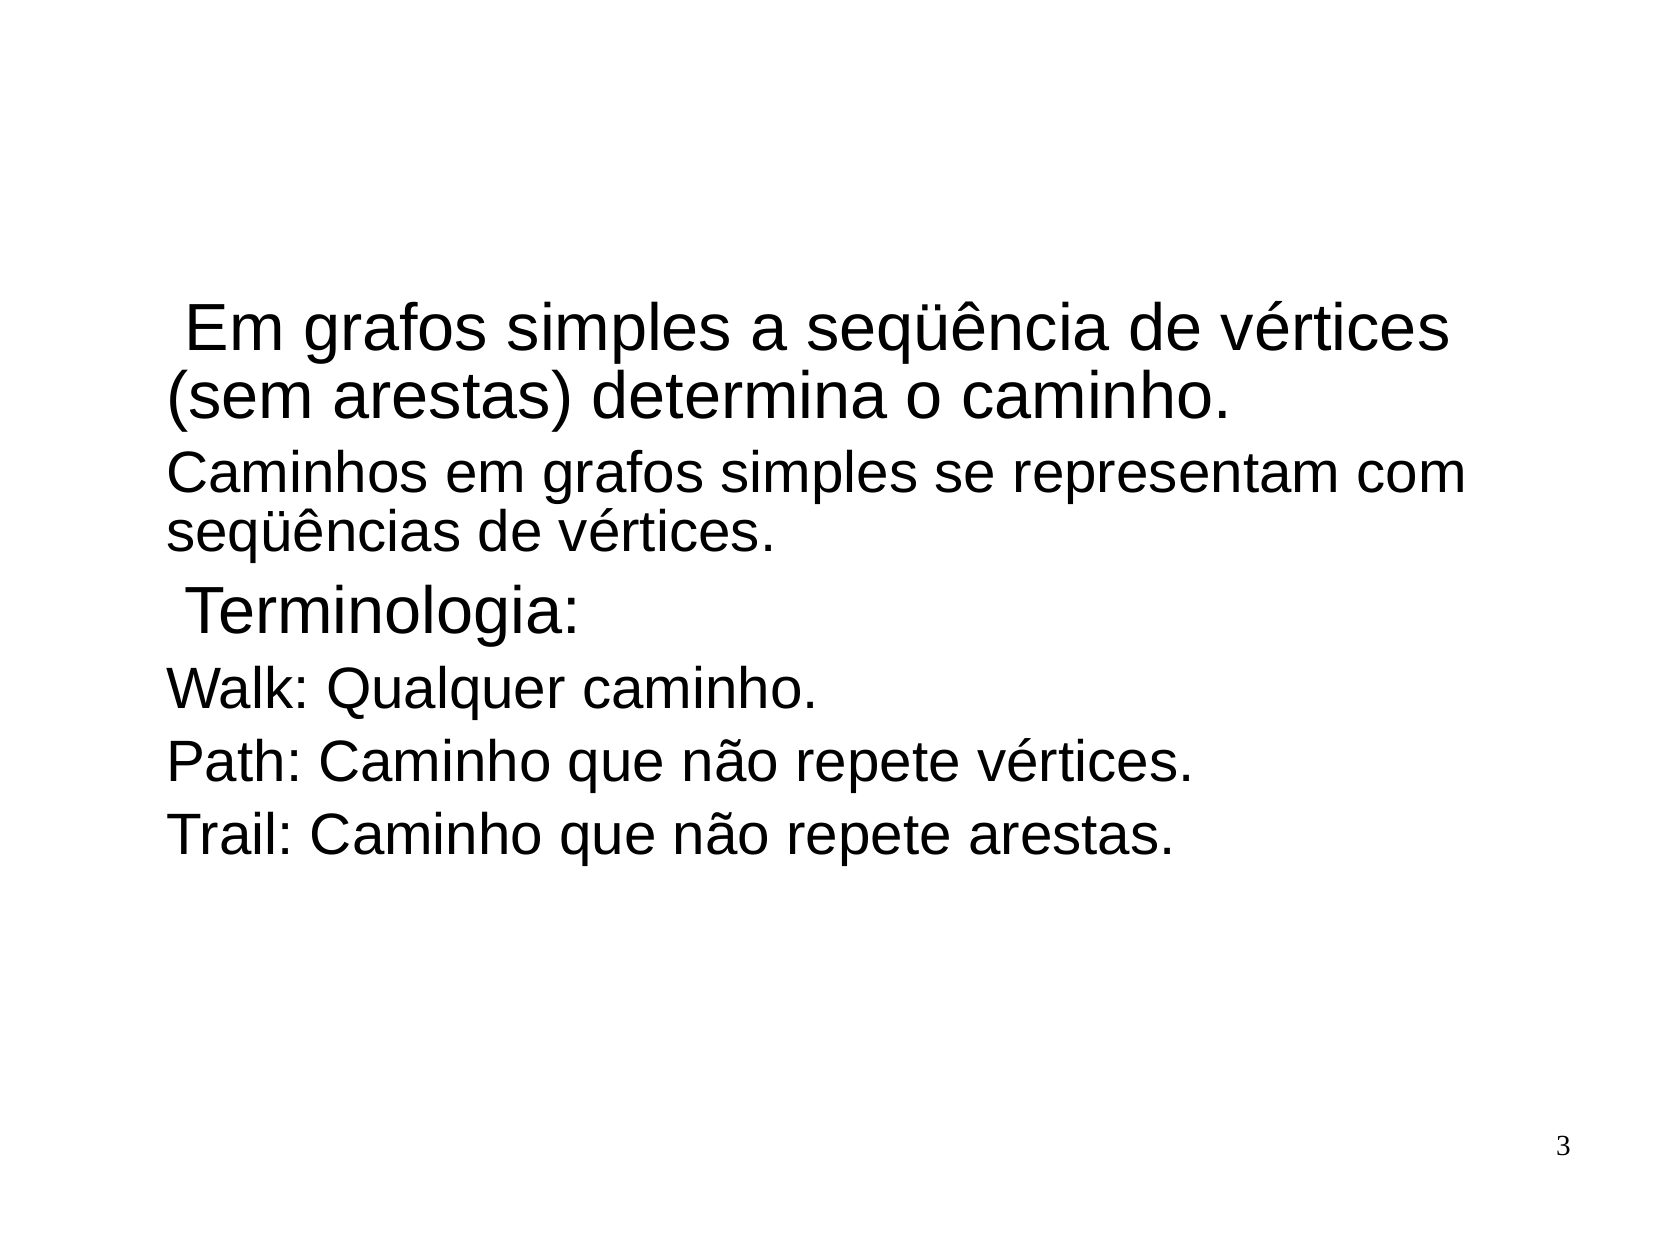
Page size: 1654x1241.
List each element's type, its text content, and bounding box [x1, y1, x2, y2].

list Em grafos simples a seqüência de vértices (sem arestas) determina o caminho. Caminhos em grafos simples se representam com seqüências de vértices. Terminologia: Walk: Qualquer caminho. Path: Caminho que não repete vértices. Trail: Caminho que não repete arestas. [151, 289, 1599, 1020]
